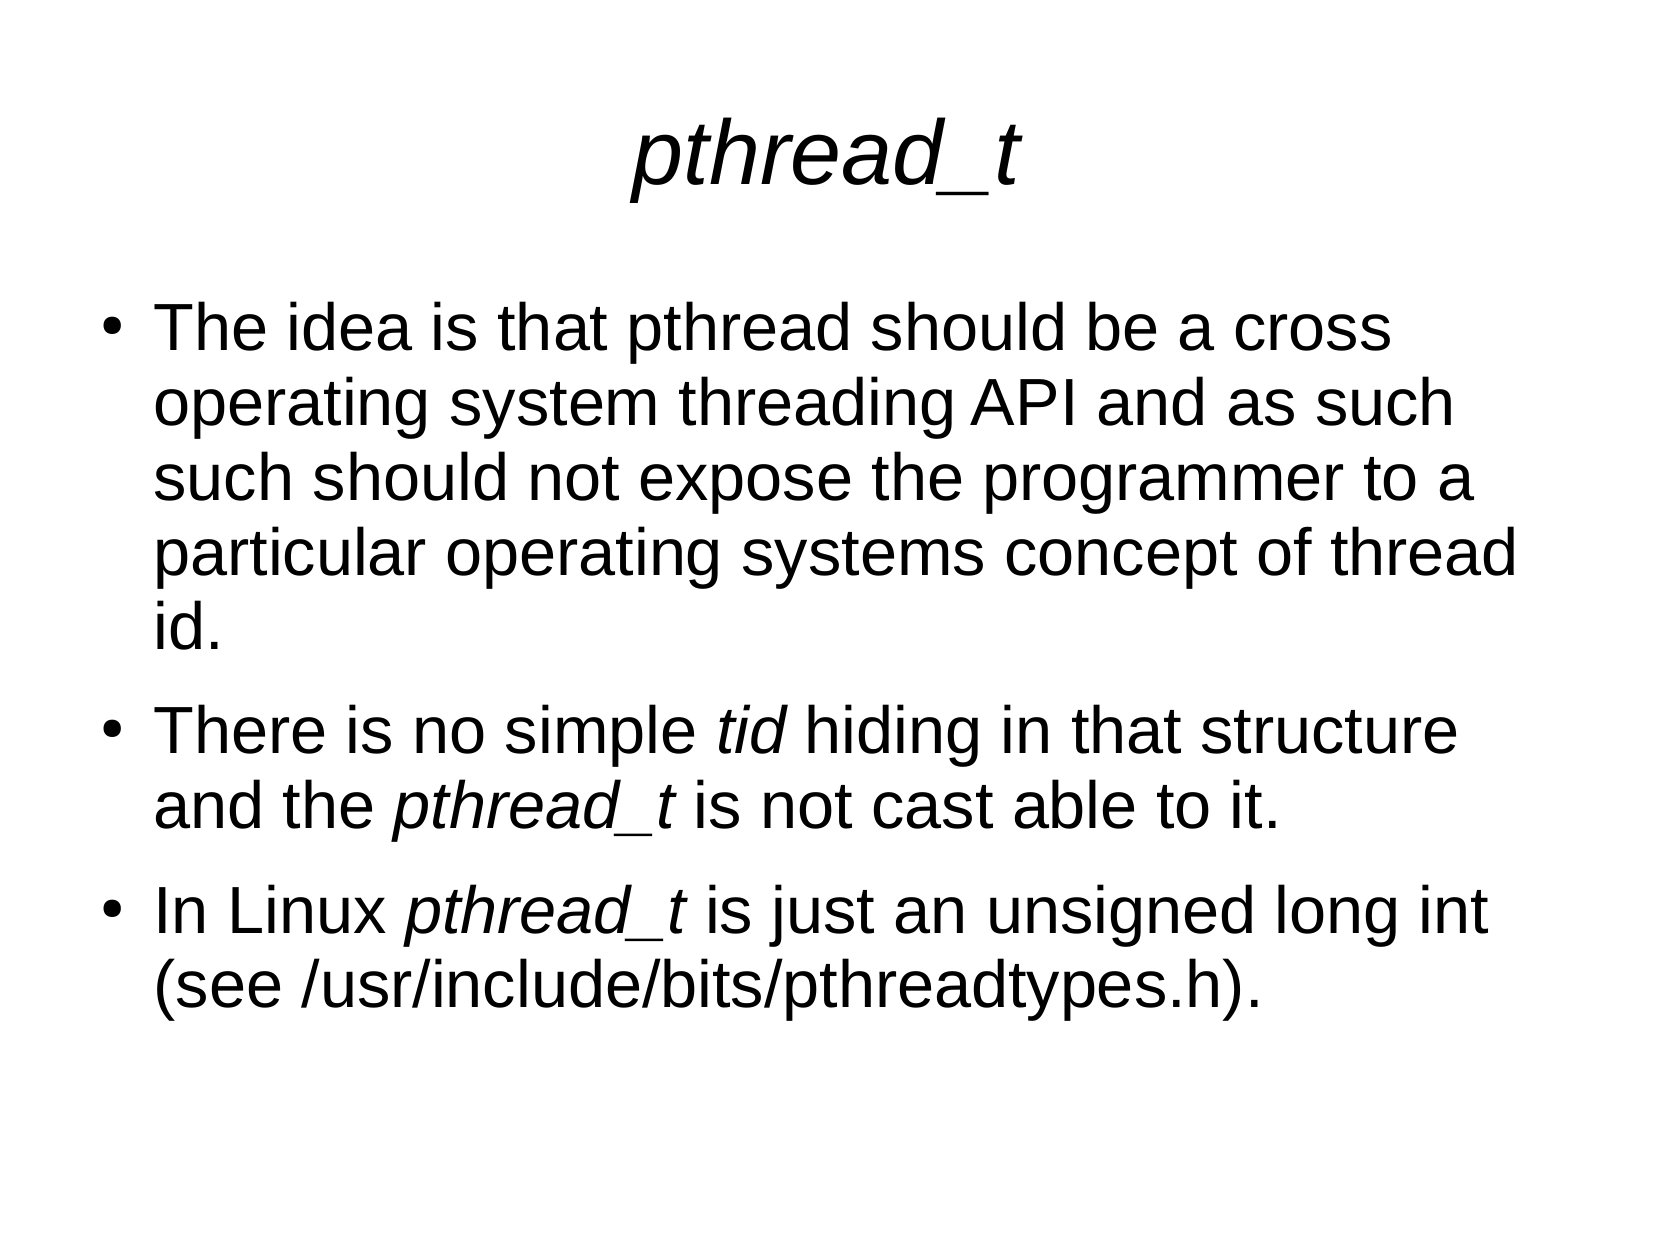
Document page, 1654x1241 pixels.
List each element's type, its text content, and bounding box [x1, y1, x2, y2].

title pthread_t [82, 49, 1571, 257]
list The idea is that pthread should be a cross operating system threading API and as such such should not expose the programmer to a particular operating systems concept of thread id. There is no simple tid hiding in that structure and the pthread_t is not cast able to it. In Linux pthread_t is just an unsigned long int (see /usr/include/bits/pthreadtypes.h). [82, 290, 1571, 1109]
